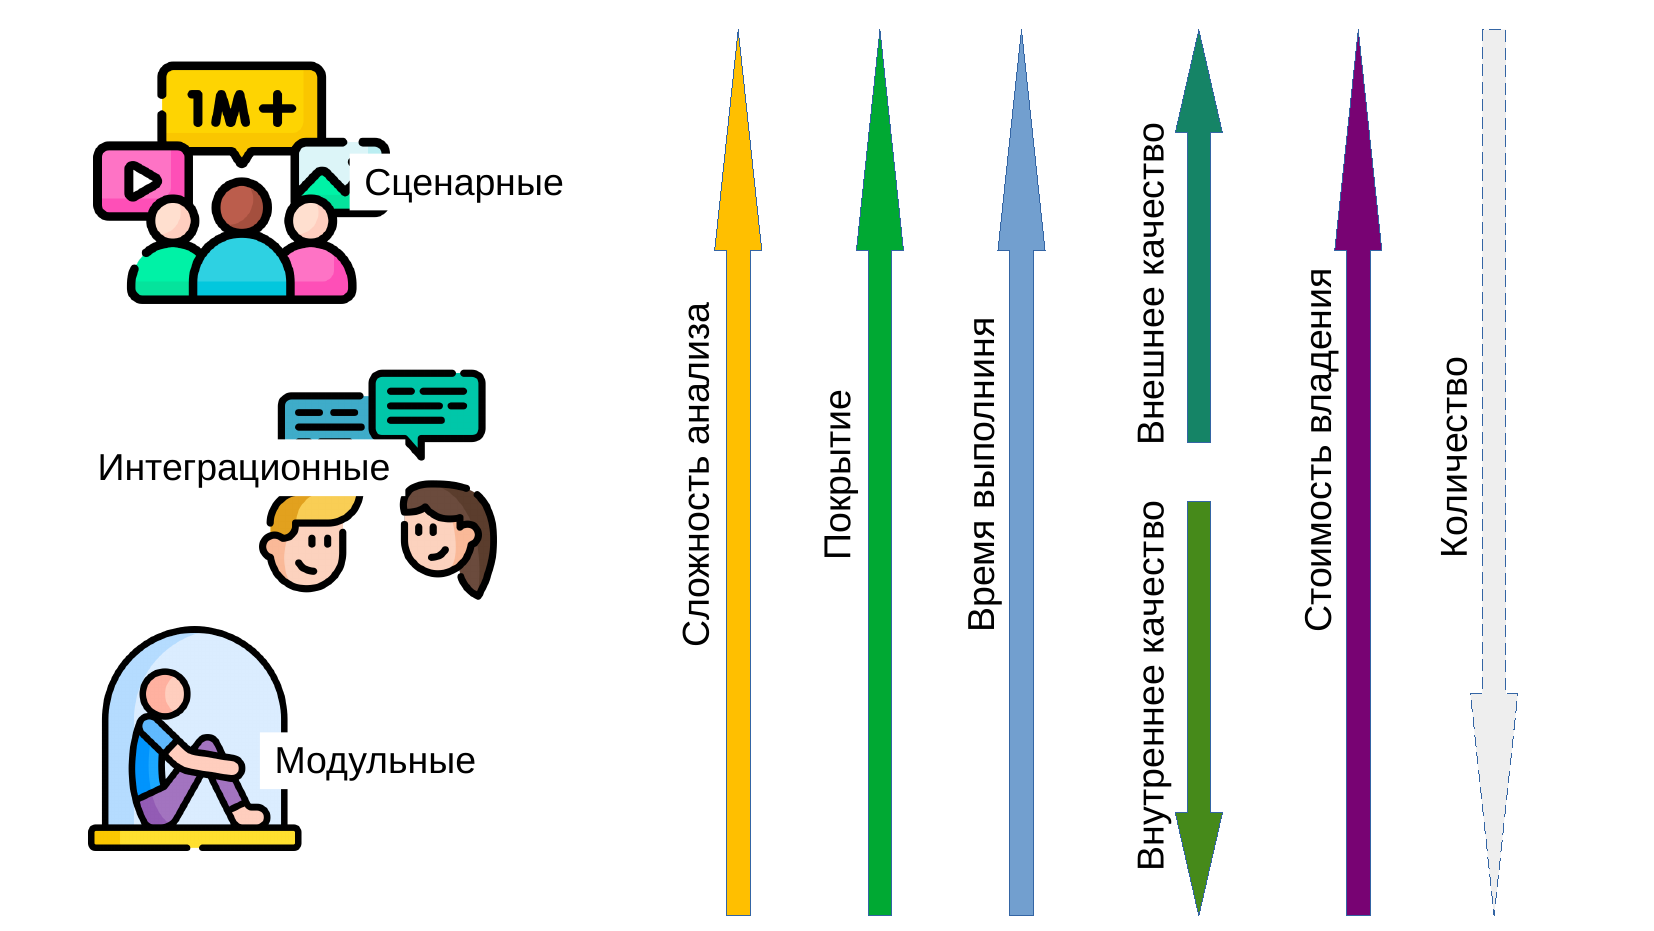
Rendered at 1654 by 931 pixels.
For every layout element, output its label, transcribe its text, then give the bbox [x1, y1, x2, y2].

text_box Интеграционные [82, 439, 406, 497]
text_box Количество [1425, 341, 1483, 573]
text_box Покрытие [809, 374, 866, 576]
picture [93, 34, 390, 331]
text_box [856, 29, 904, 916]
text_box Внутреннее качество [1122, 485, 1179, 886]
text_box Время выполниня [952, 302, 1010, 648]
picture [82, 626, 307, 851]
text_box Внешнее качество [1122, 108, 1179, 461]
picture [259, 366, 497, 603]
text_box [714, 29, 762, 916]
text_box [1179, 29, 1223, 443]
text_box Сценарные [349, 153, 579, 211]
text_box Сложность анализа [667, 287, 725, 663]
text_box Модульные [259, 732, 492, 790]
text_box [1179, 501, 1223, 916]
text_box Стоимость владения [1289, 253, 1347, 648]
text_box [1334, 29, 1382, 916]
text_box [997, 29, 1046, 916]
text_box [1470, 29, 1518, 916]
